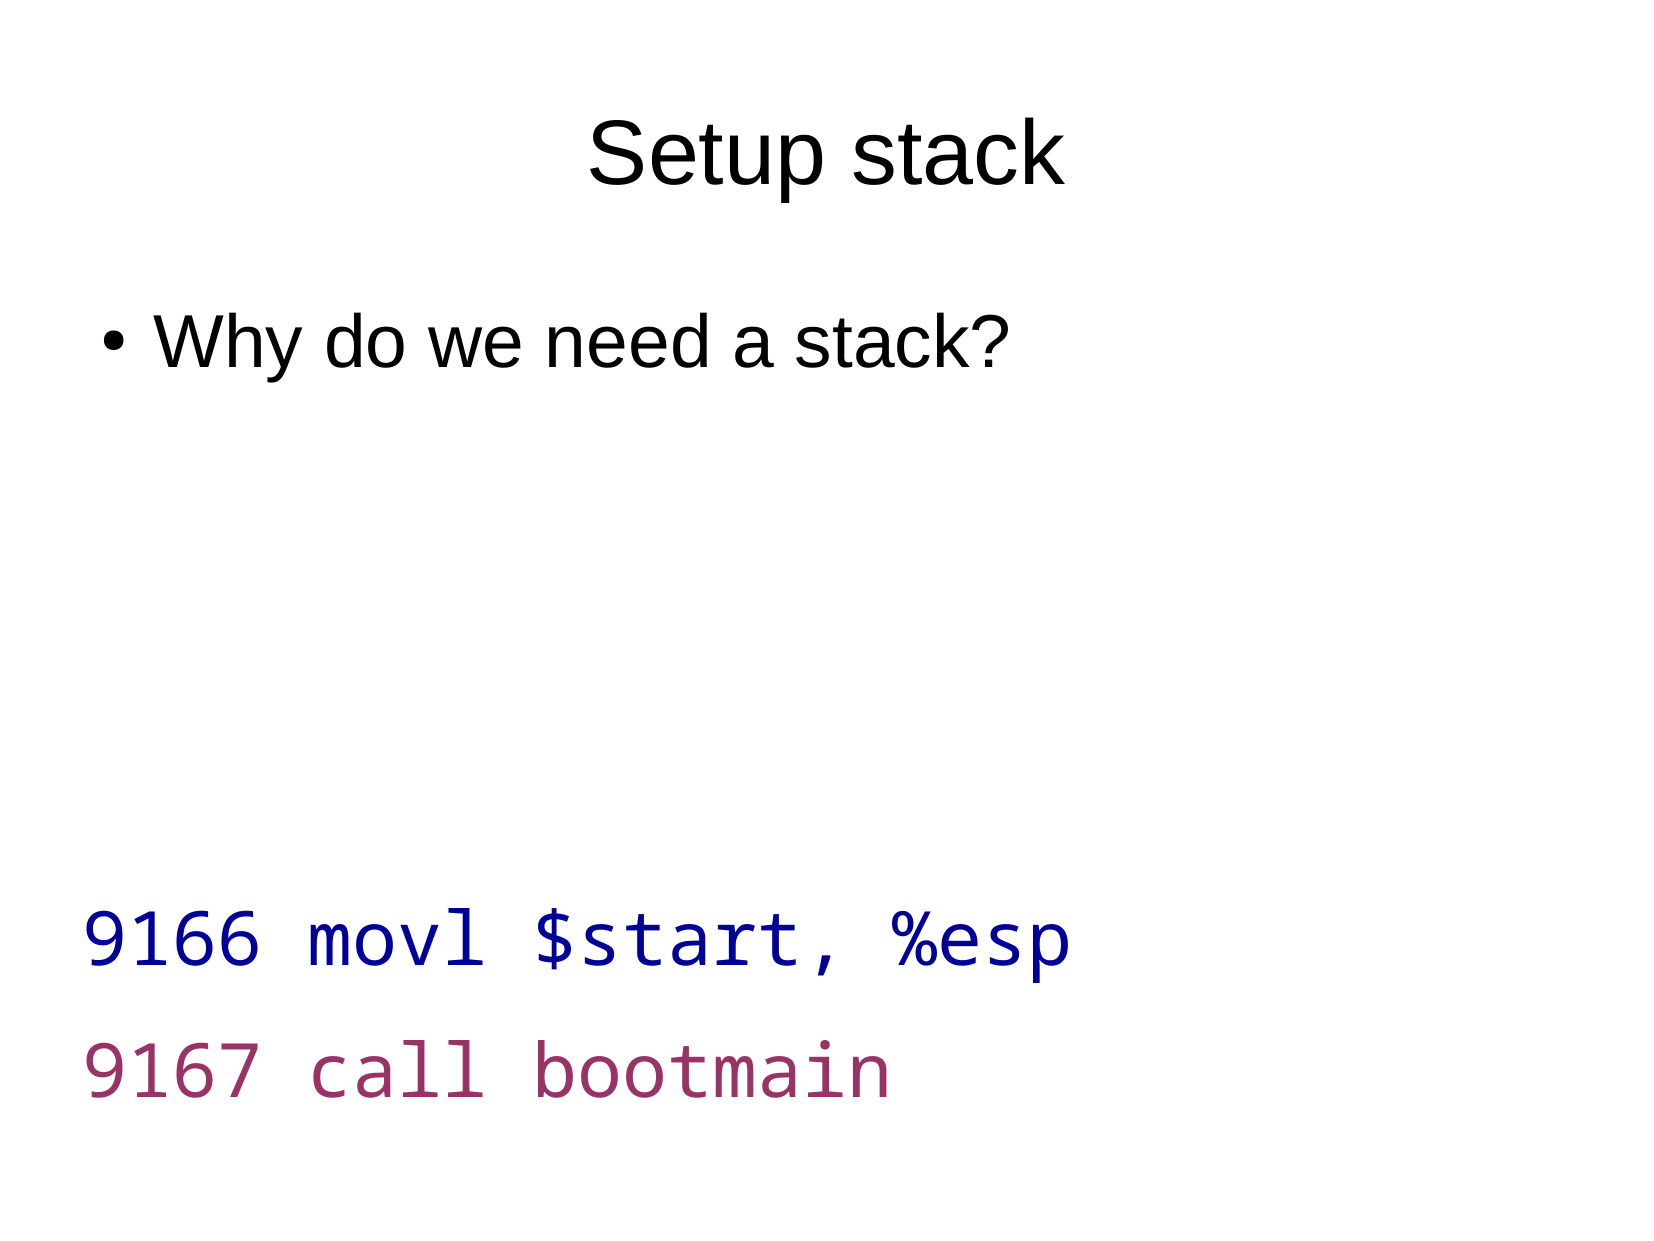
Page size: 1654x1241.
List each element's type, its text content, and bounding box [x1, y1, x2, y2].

title Setup stack [82, 49, 1571, 257]
list Why do we need a stack? 9166 movl $start, %esp 9167 call bootmain [82, 300, 1571, 1163]
